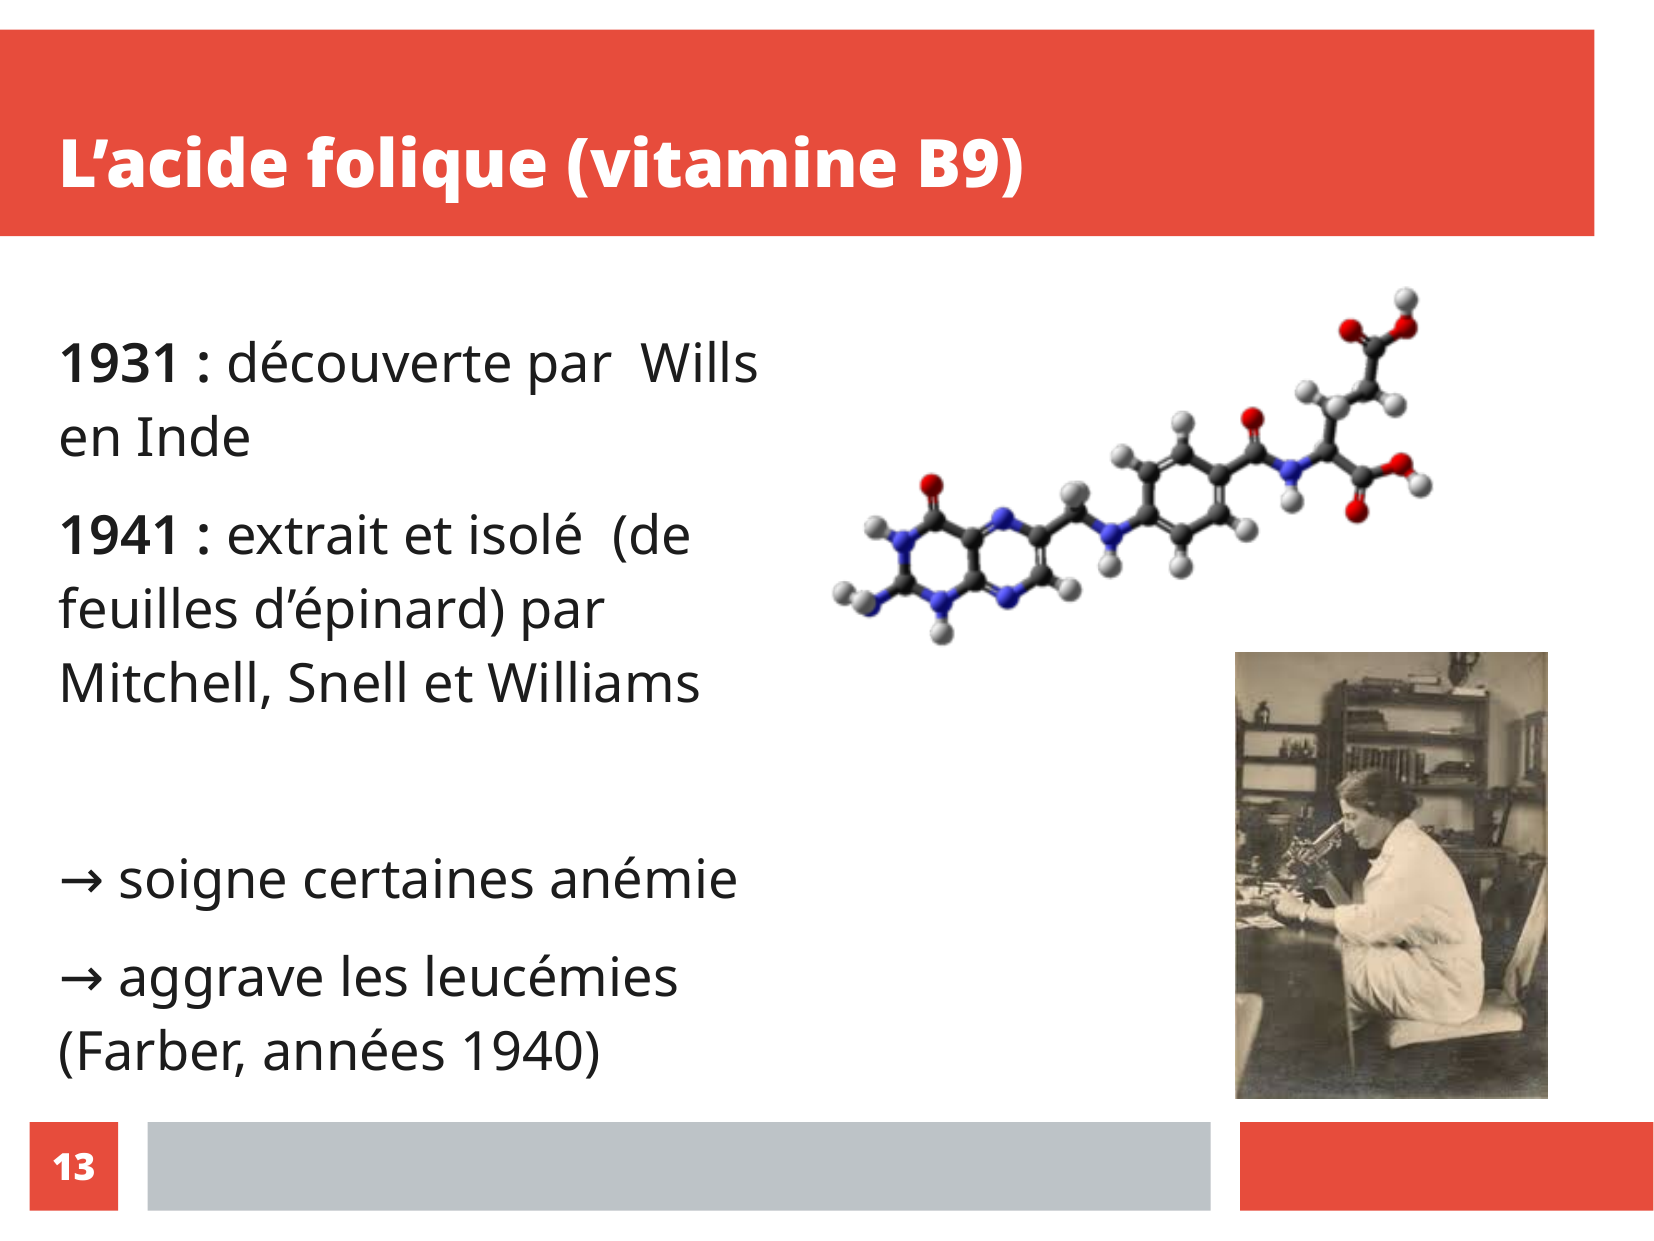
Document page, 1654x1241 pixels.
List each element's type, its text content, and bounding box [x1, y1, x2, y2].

picture [826, 283, 1438, 650]
title L’acide folique (vitamine B9) [59, 59, 1595, 207]
list 1931 : découverte par Wills en Inde 1941 : extrait et isolé (de feuilles d’épinard) par Mitchell, Snell et Williams → soigne certaines anémie → aggrave les leucémies (Farber, années 1940) [59, 324, 794, 1093]
picture [1235, 652, 1548, 1099]
